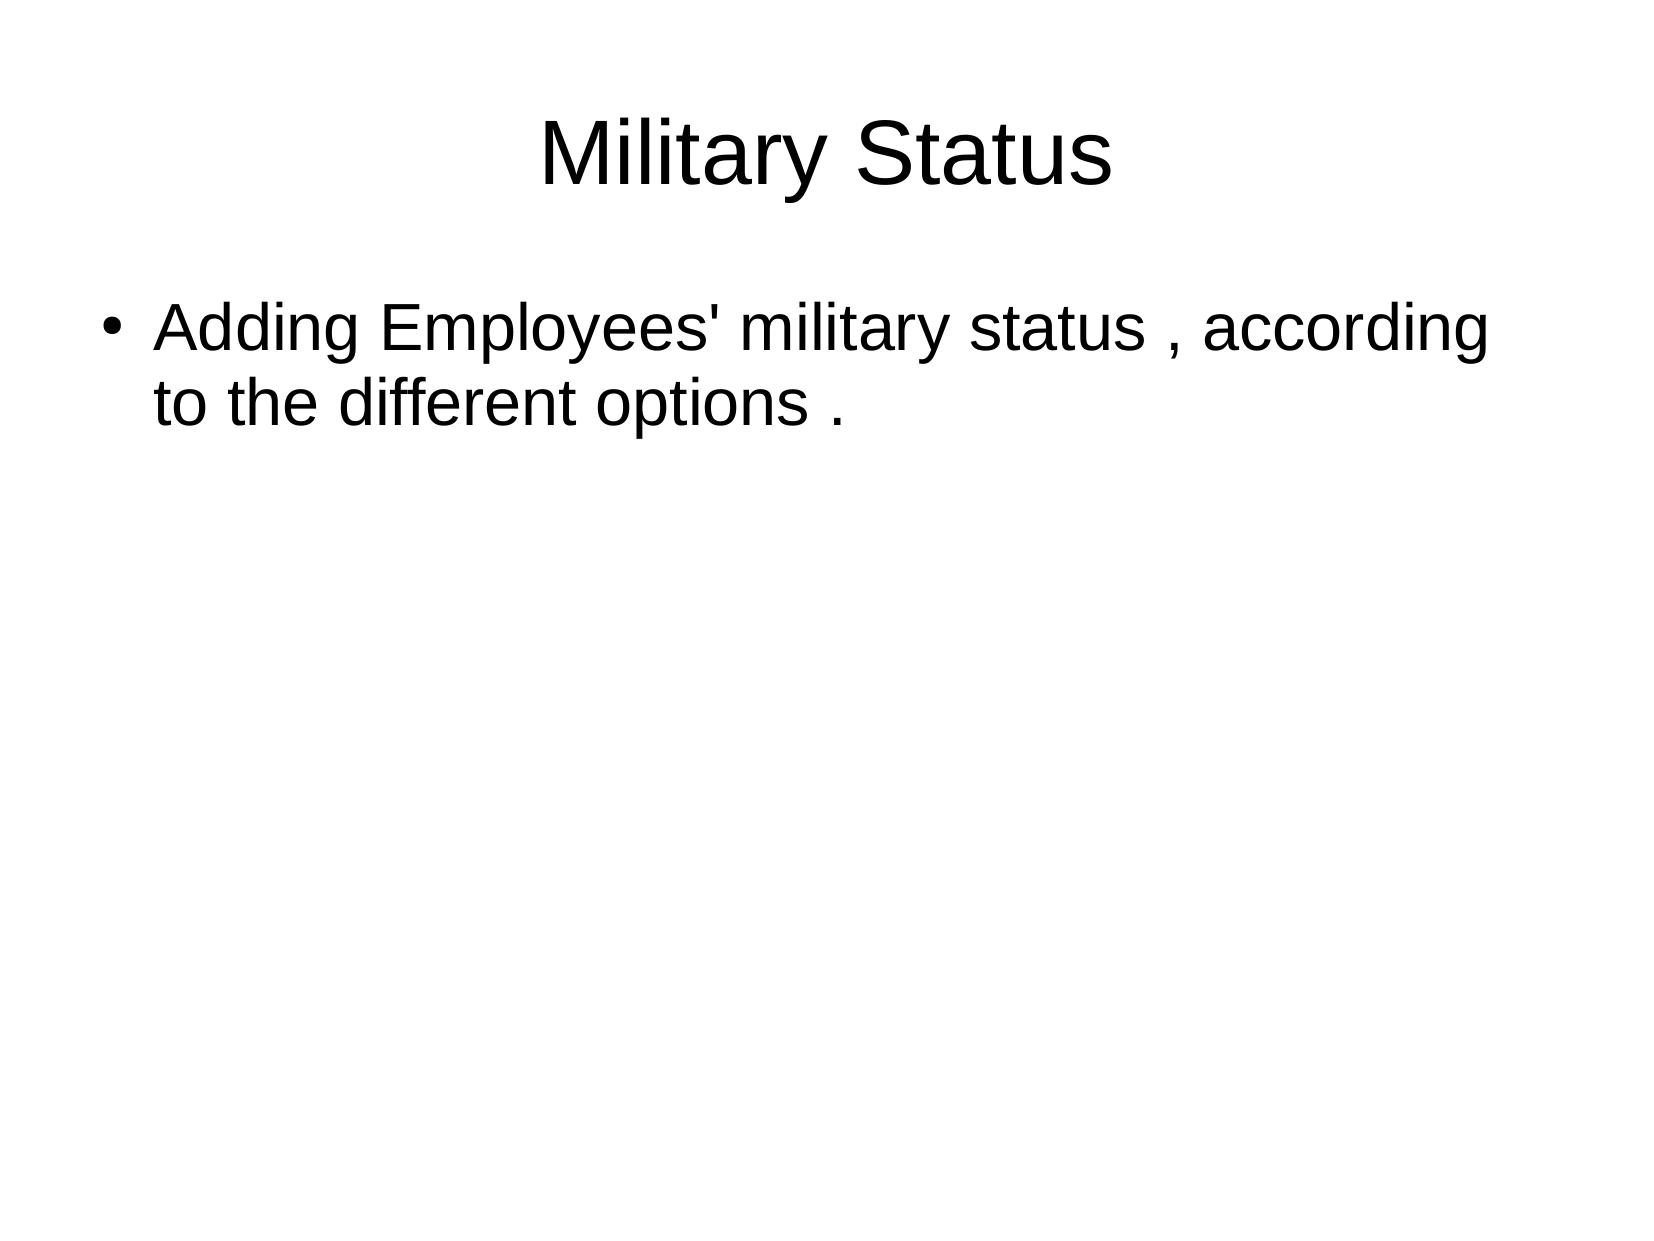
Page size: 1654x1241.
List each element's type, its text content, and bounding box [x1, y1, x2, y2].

list Adding Employees' military status , according to the different options . [82, 290, 1538, 1010]
title Military Status [82, 49, 1571, 257]
